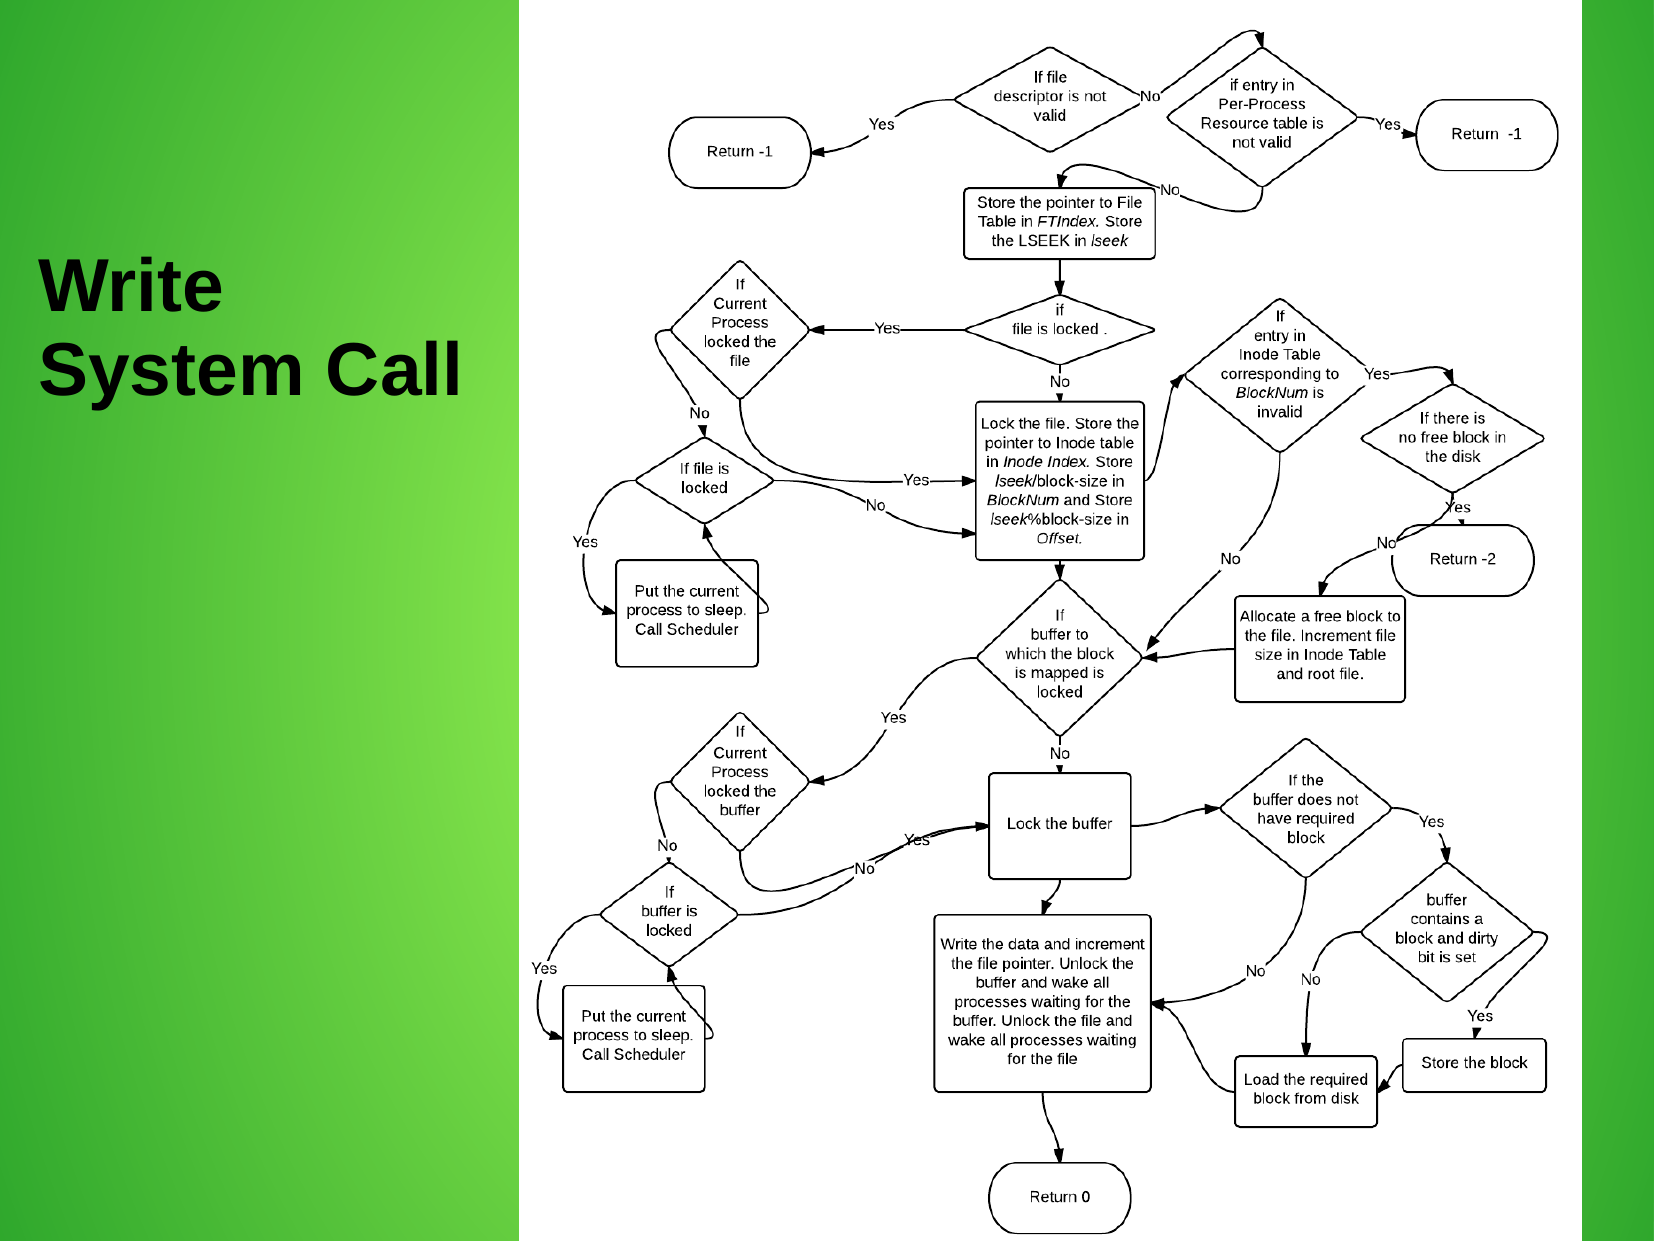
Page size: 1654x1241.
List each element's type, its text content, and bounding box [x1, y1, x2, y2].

text_box Write System Call [23, 236, 485, 473]
picture [519, 0, 1582, 1241]
